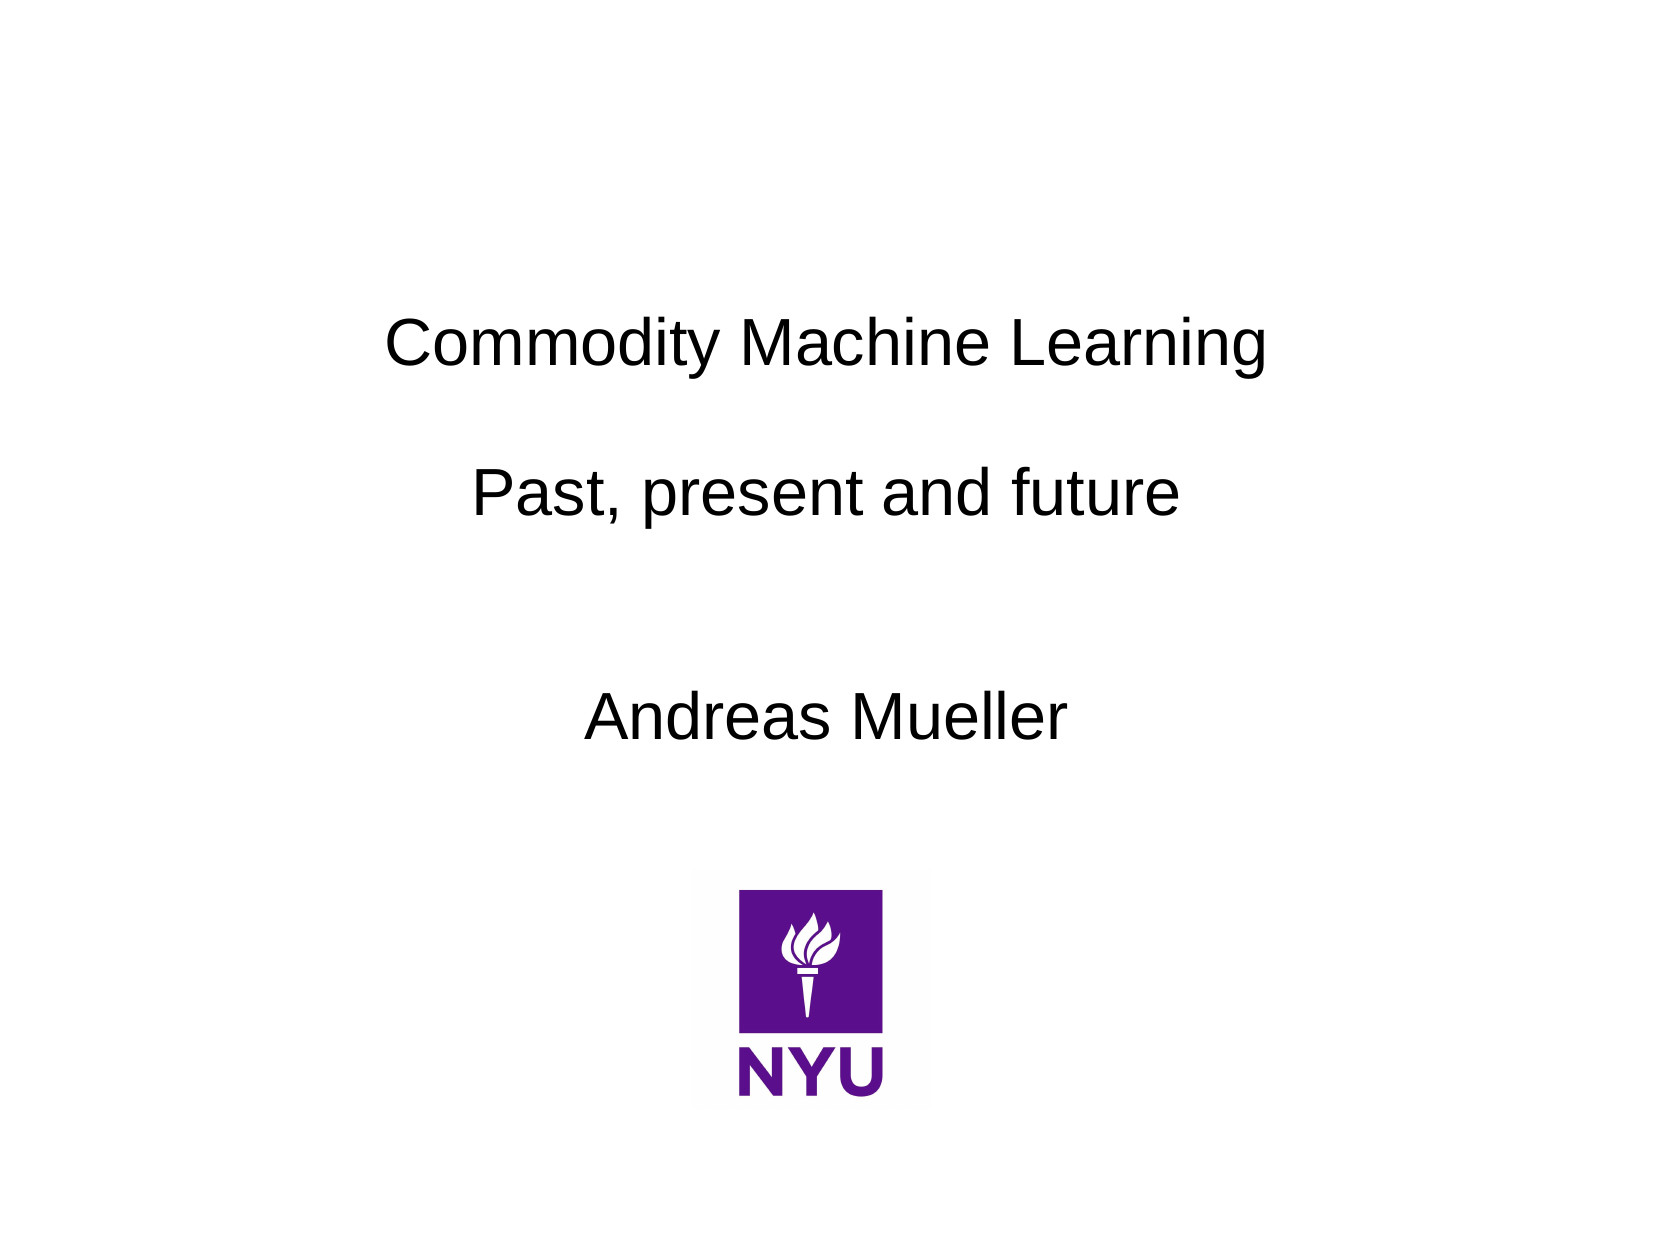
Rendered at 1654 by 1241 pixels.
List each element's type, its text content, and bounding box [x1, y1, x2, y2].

subtitle Commodity Machine Learning Past, present and future Andreas Mueller [82, 49, 1571, 1010]
picture [691, 869, 931, 1109]
